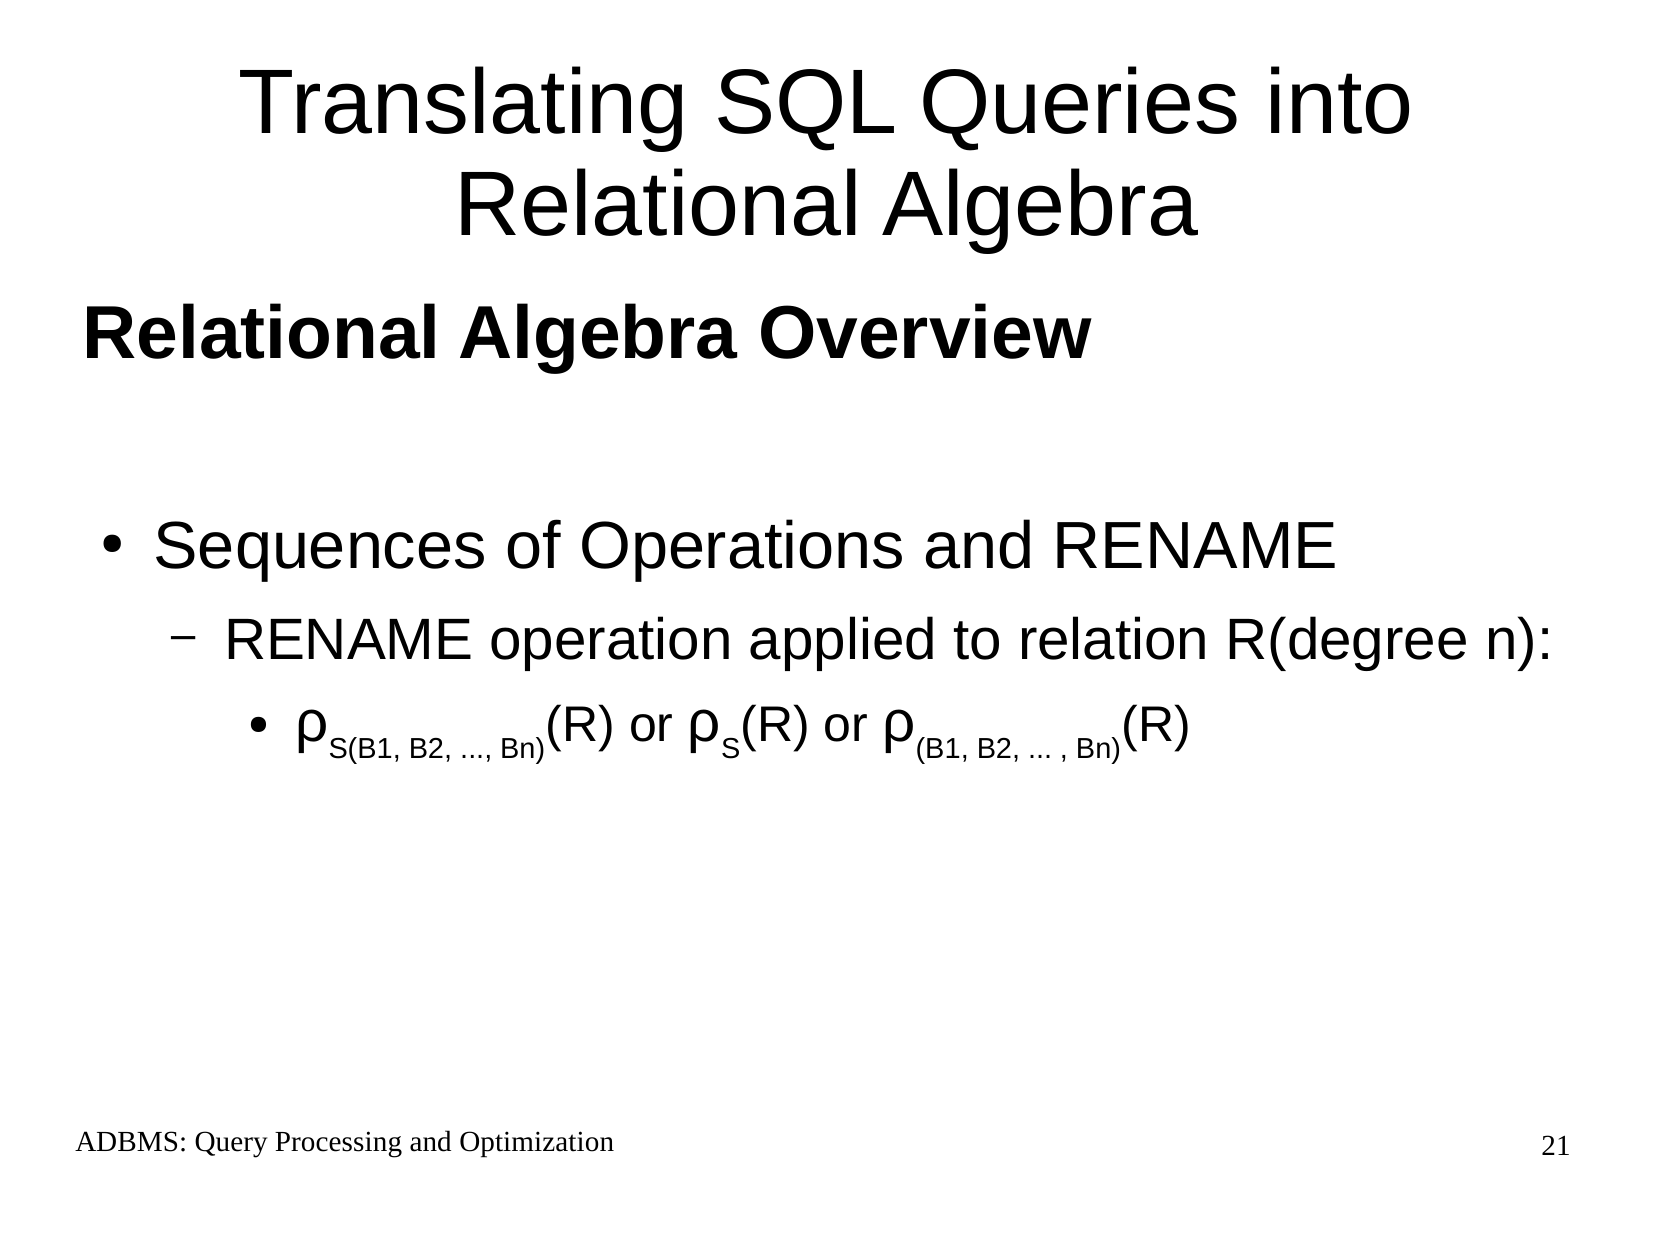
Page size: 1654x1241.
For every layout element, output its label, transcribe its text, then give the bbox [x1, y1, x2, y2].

list Relational Algebra Overview Sequences of Operations and RENAME RENAME operation applied to relation R(degree n): ρS(B1, B2, ..., Bn)(R) or ρS(R) or ρ(B1, B2, ... , Bn)(R) [82, 290, 1591, 1156]
title Translating SQL Queries into Relational Algebra [82, 49, 1571, 257]
